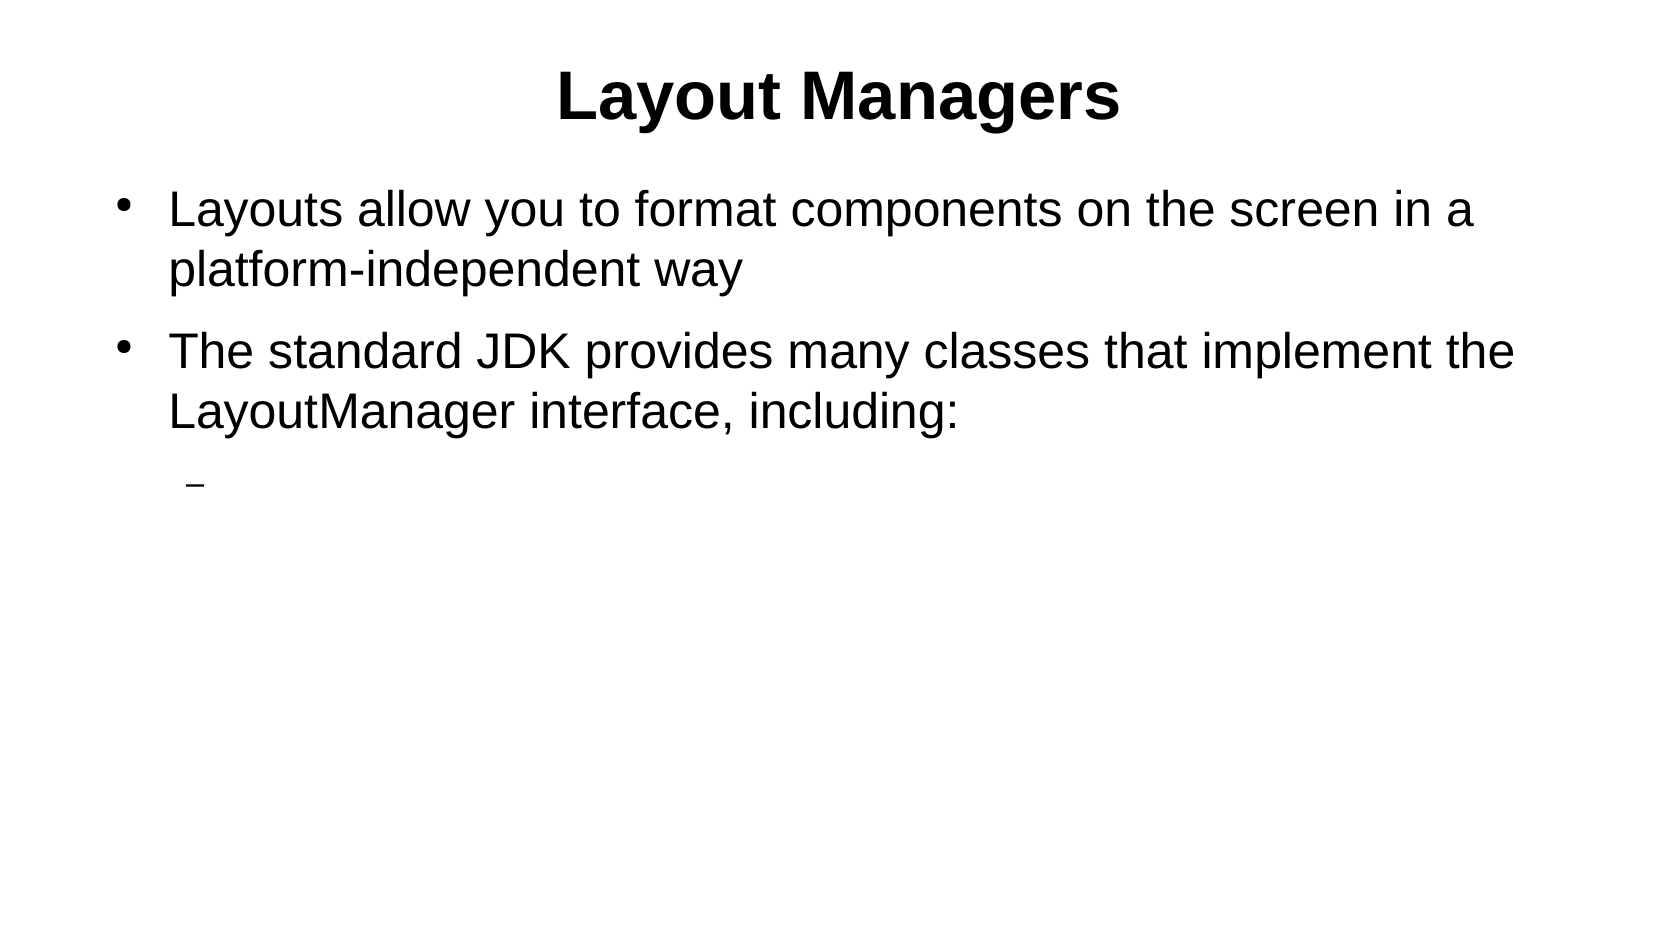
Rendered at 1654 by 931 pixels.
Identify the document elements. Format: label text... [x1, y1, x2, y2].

list Layouts allow you to format components on the screen in a platform-independent way The standard JDK provides many classes that implement the LayoutManager interface, including: [82, 168, 1538, 889]
title Layout Managers [82, 37, 1571, 147]
